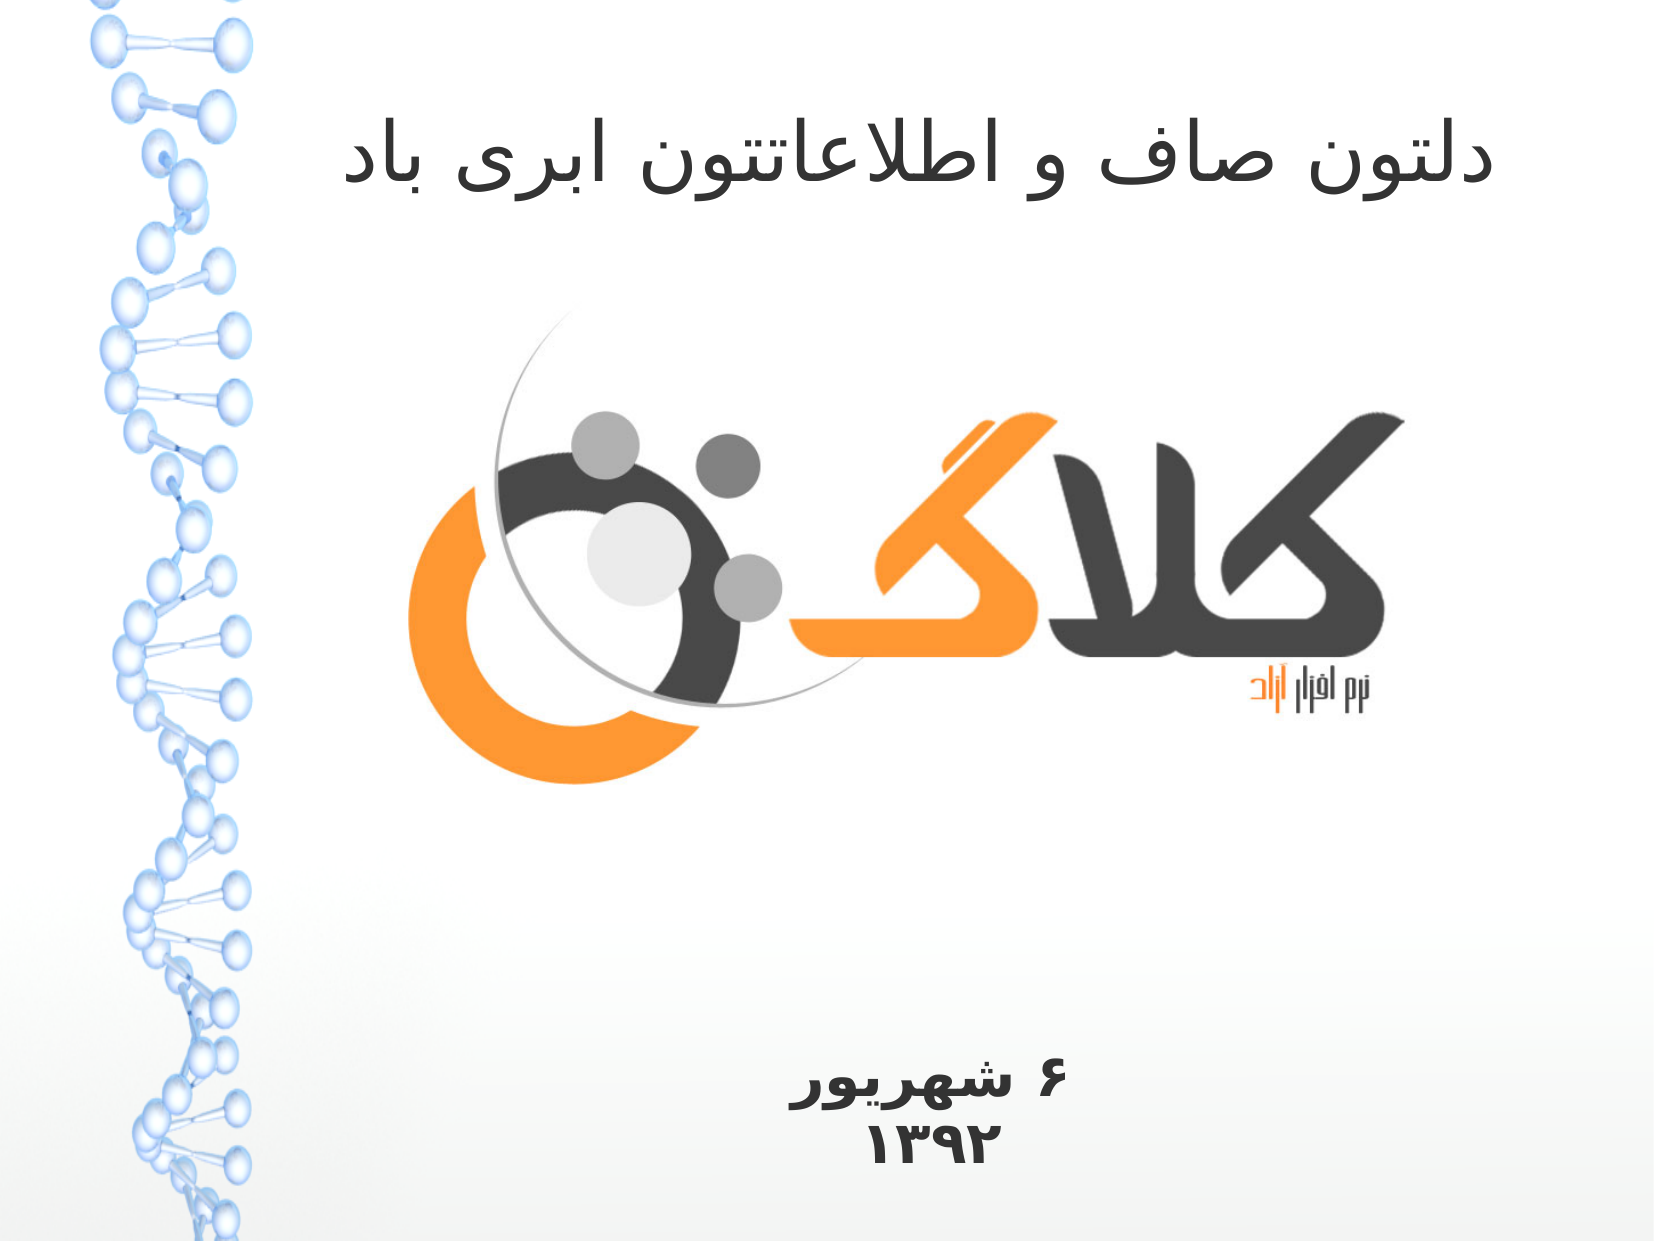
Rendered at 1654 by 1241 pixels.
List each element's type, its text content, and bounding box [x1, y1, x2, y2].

picture [0, 0, 1654, 1241]
title دلتون صاف و اطلاعاتتون ابری باد [269, 49, 1571, 257]
text_box ۶ شهریور ۱۳۹۲ [720, 1065, 1143, 1155]
title [243, 978, 1546, 1186]
